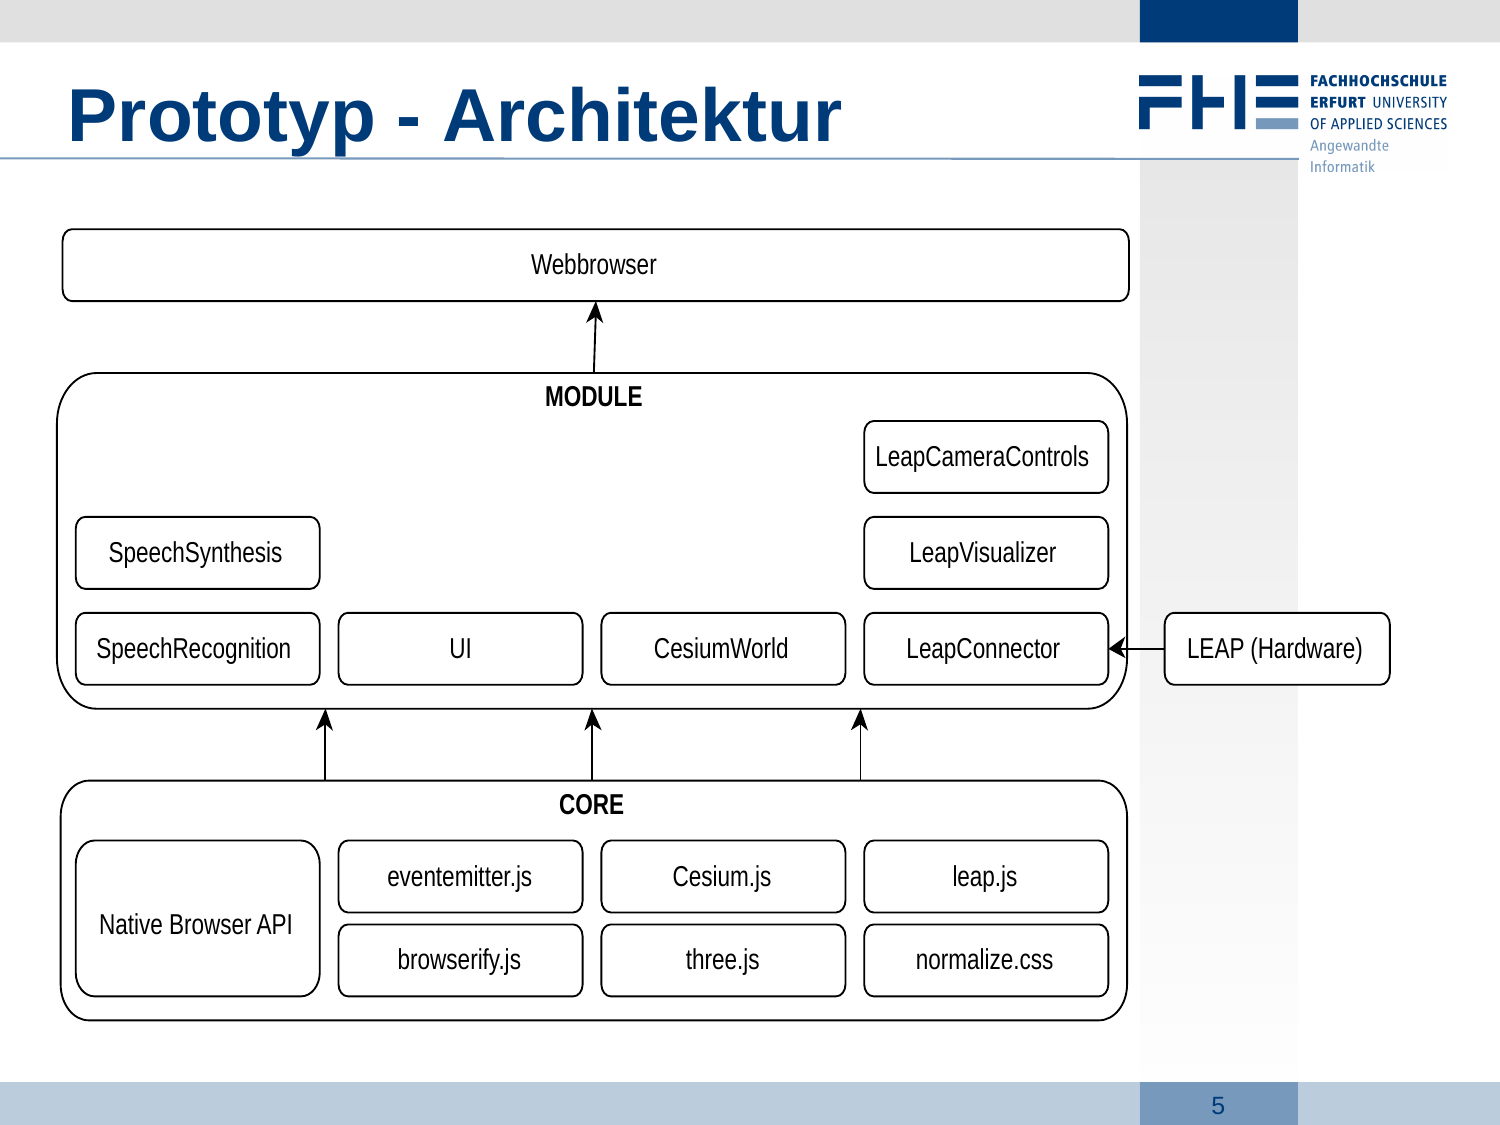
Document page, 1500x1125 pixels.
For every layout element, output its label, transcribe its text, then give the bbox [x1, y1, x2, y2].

title Prototyp - Architektur [53, 58, 1140, 142]
picture [1139, 75, 1447, 172]
picture [53, 224, 1394, 1028]
